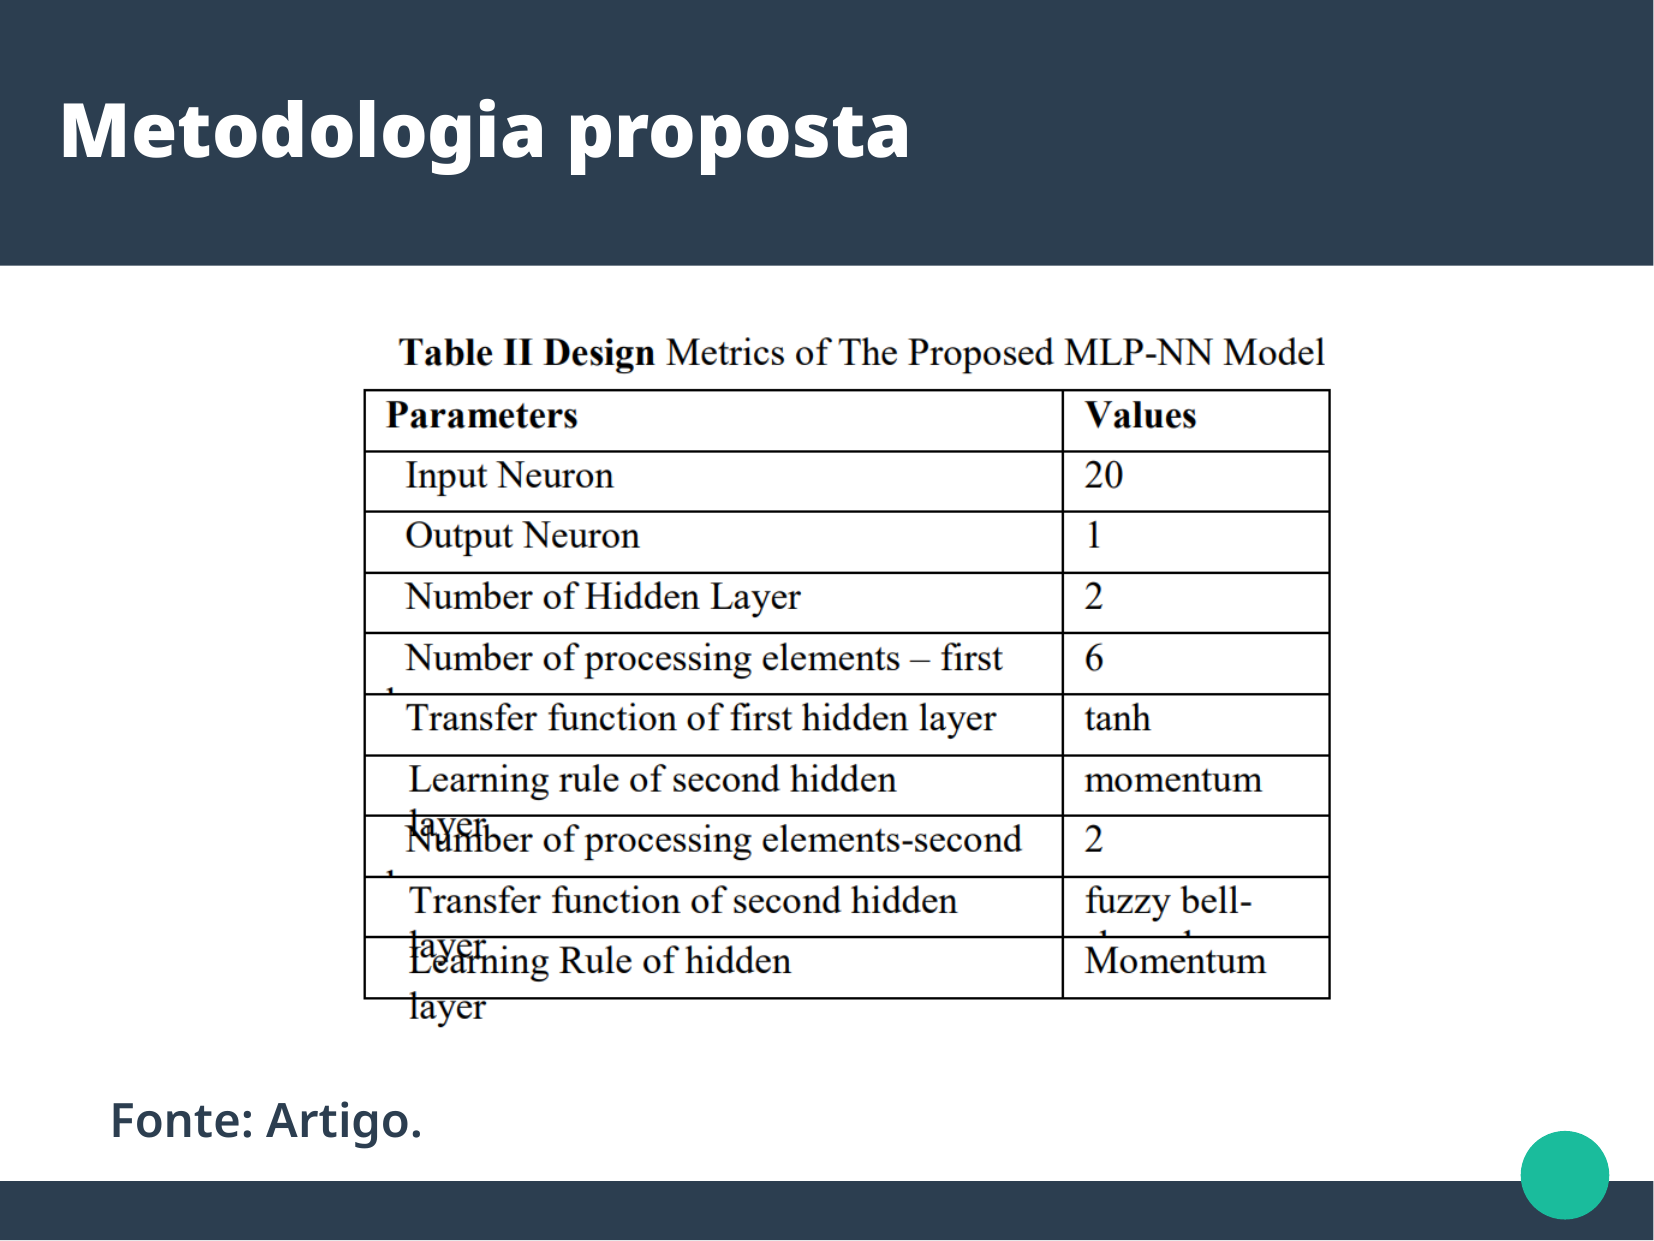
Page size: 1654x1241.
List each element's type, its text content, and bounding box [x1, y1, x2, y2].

picture [341, 318, 1347, 1028]
title Metodologia proposta [59, 49, 1595, 207]
list Fonte: Artigo. [59, 1086, 1595, 1152]
